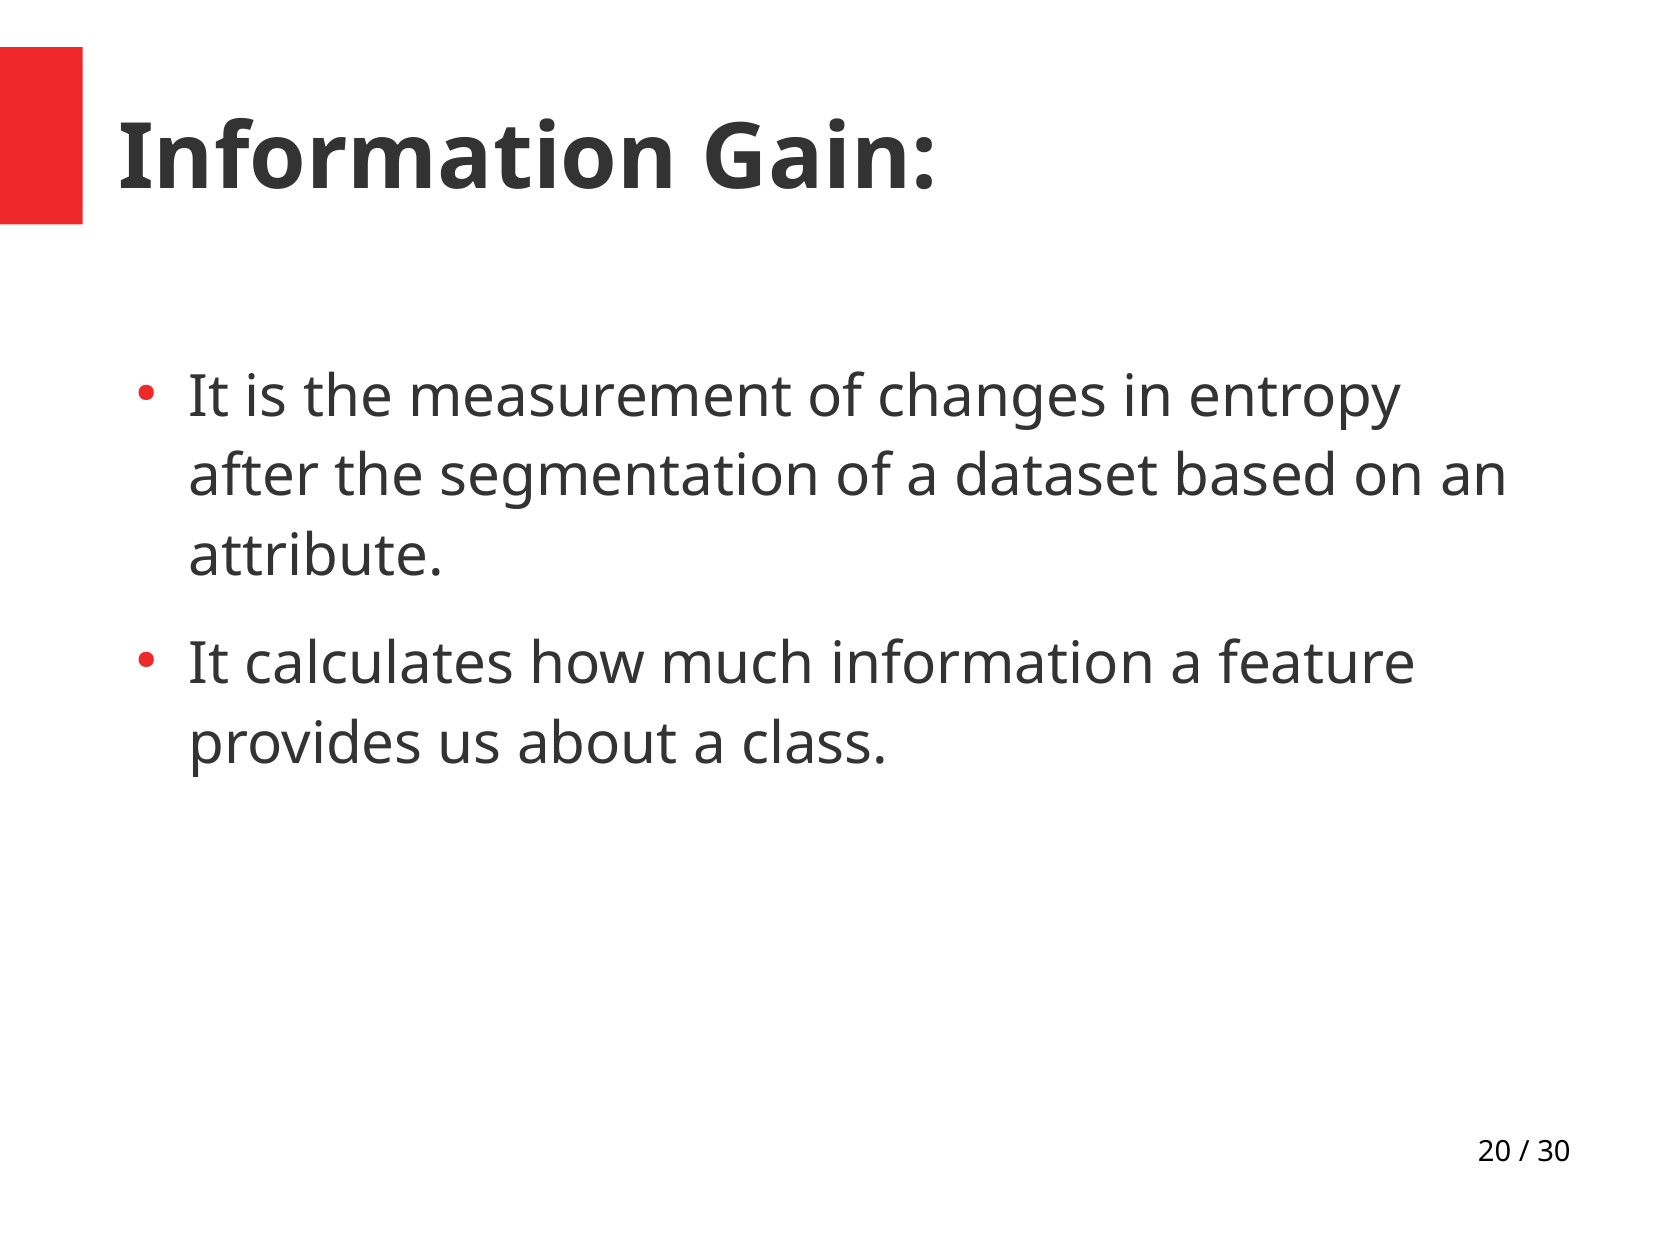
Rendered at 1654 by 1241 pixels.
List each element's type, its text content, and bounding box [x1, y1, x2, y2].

list It is the measurement of changes in entropy after the segmentation of a dataset based on an attribute. It calculates how much information a feature provides us about a class. [118, 354, 1536, 1074]
title Information Gain: [118, 49, 1571, 257]
